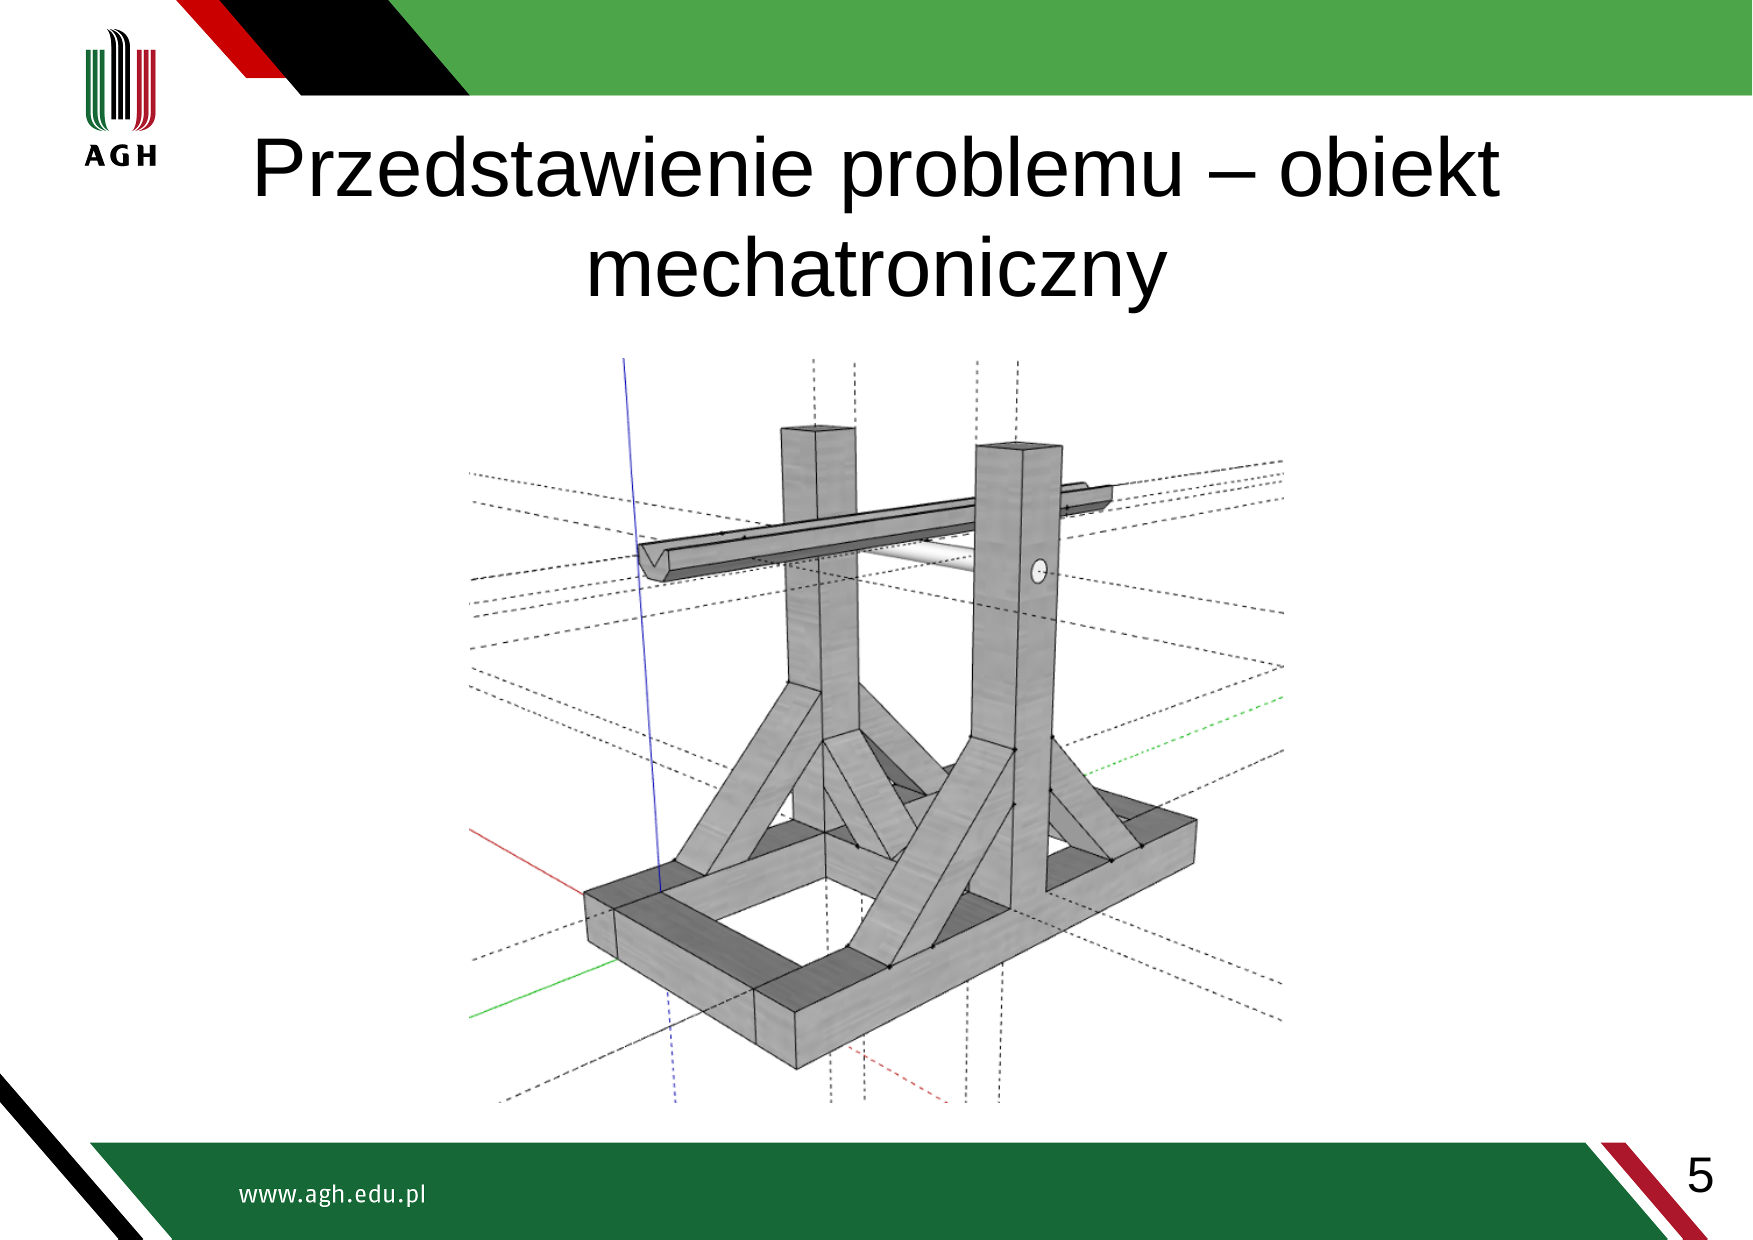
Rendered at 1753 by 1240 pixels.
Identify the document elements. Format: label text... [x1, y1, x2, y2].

title Przedstawienie problemu – obiekt mechatroniczny [131, 105, 1622, 323]
picture [0, 0, 1753, 1240]
